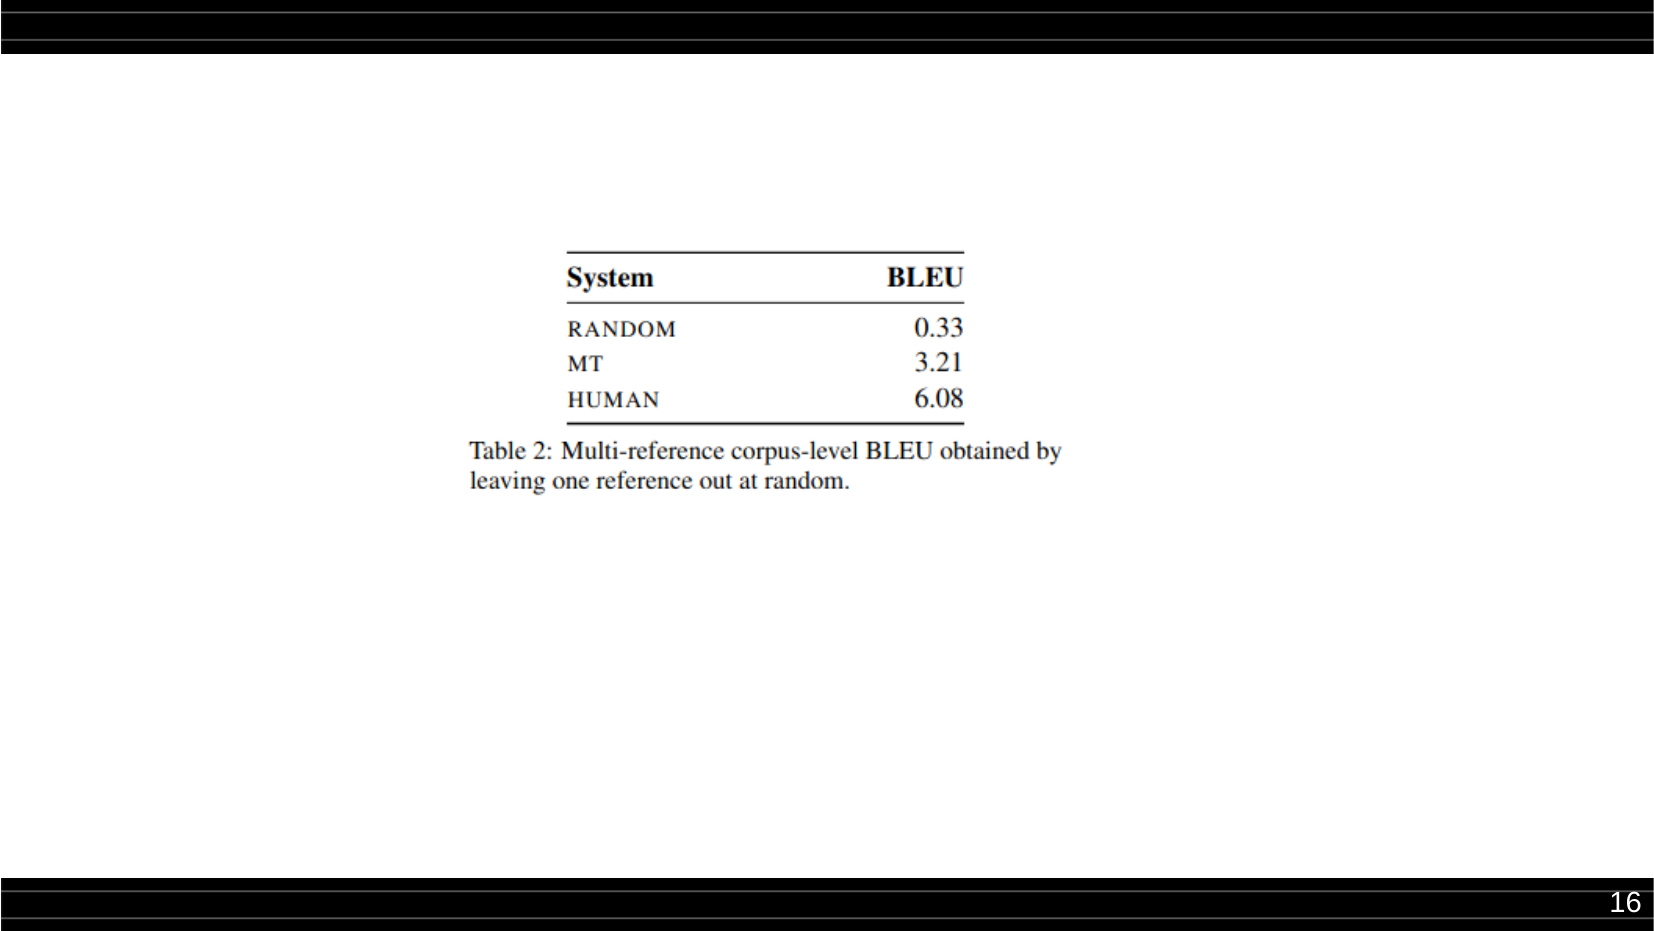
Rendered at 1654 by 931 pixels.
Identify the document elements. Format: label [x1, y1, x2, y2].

picture [1, 878, 1654, 931]
picture [420, 221, 1096, 526]
picture [1, 0, 1654, 54]
